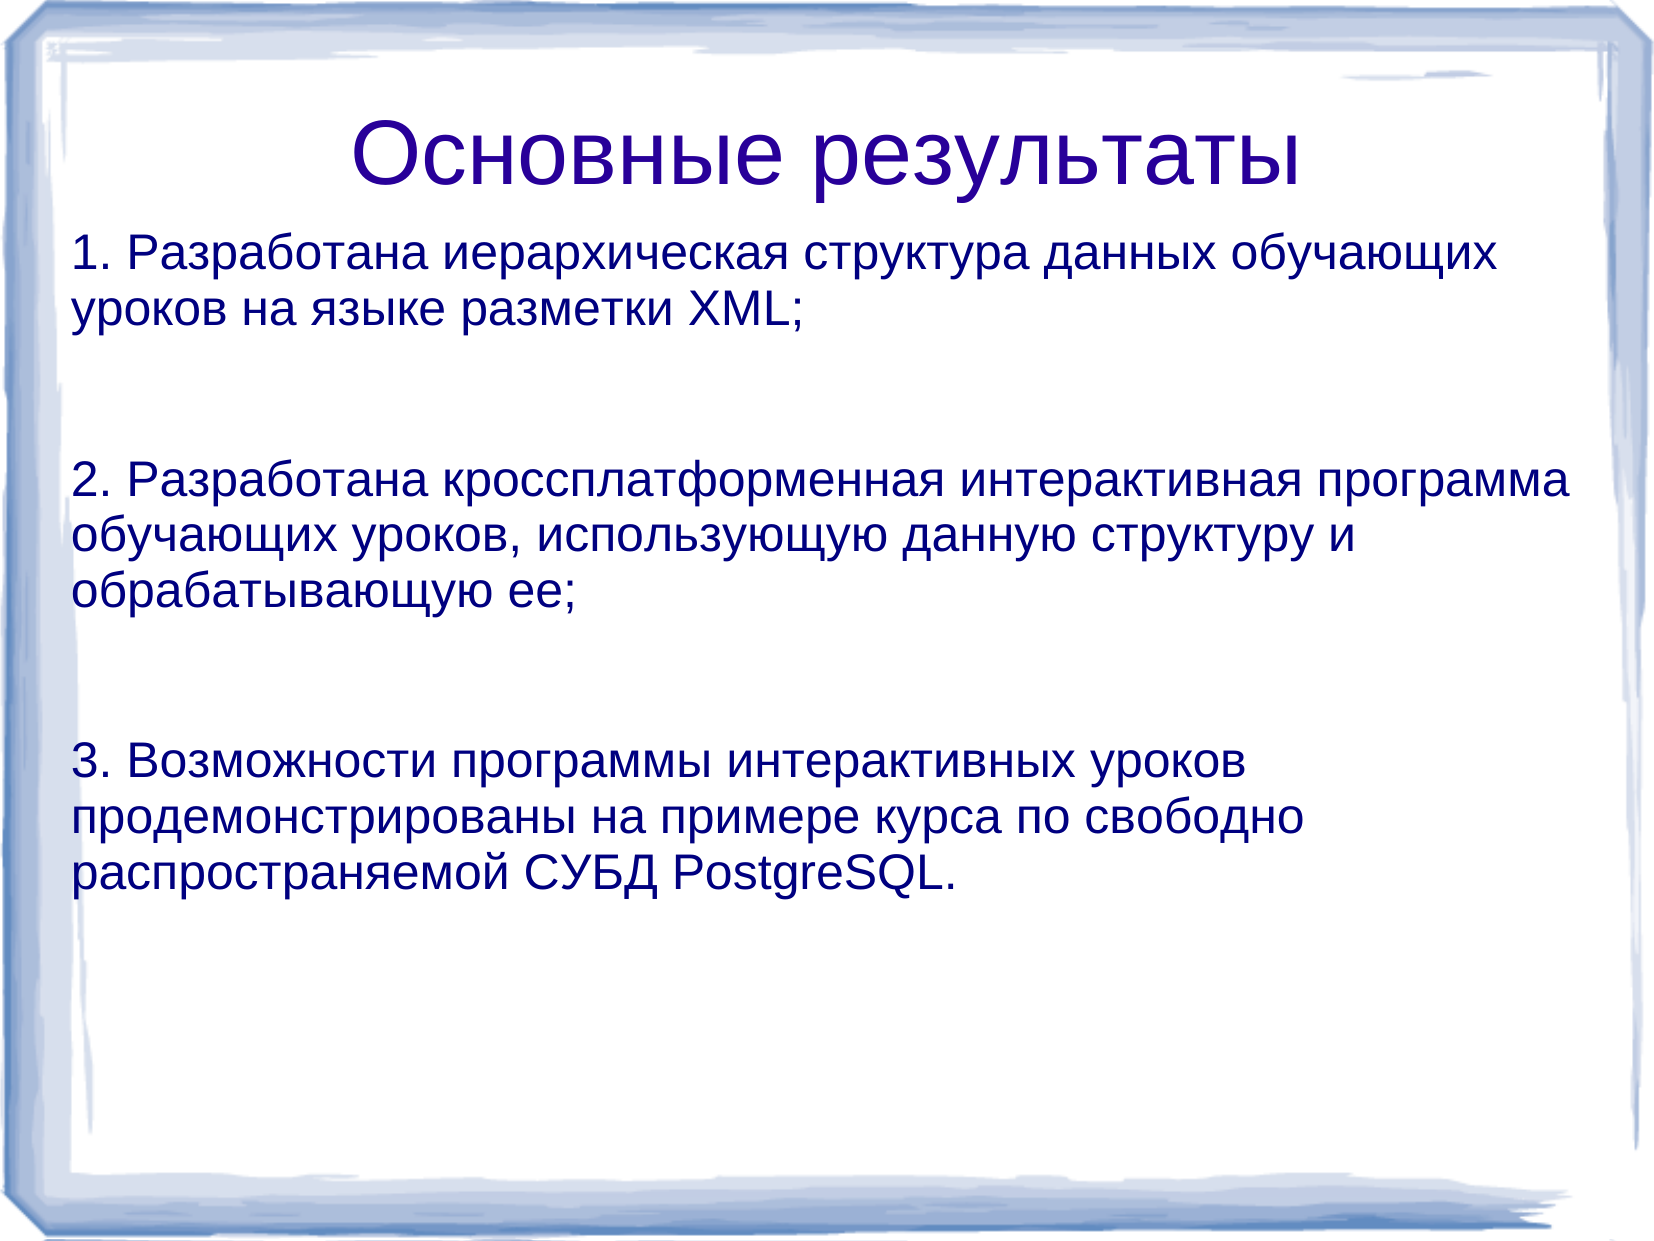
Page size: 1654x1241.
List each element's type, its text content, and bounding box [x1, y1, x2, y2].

list 1. Разработана иерархическая структура данных обучающих уроков на языке разметки XML; 2. Разработана кроссплатформенная интерактивная программа обучающих уроков, использующую данную структуру и обрабатывающую ее; 3. Возможности программы интерактивных уроков продемонстрированы на примере курса по свободно распространяемой СУБД PostgreSQL. [70, 224, 1595, 1132]
picture [0, 0, 1654, 1241]
title Основные результаты [82, 49, 1571, 224]
